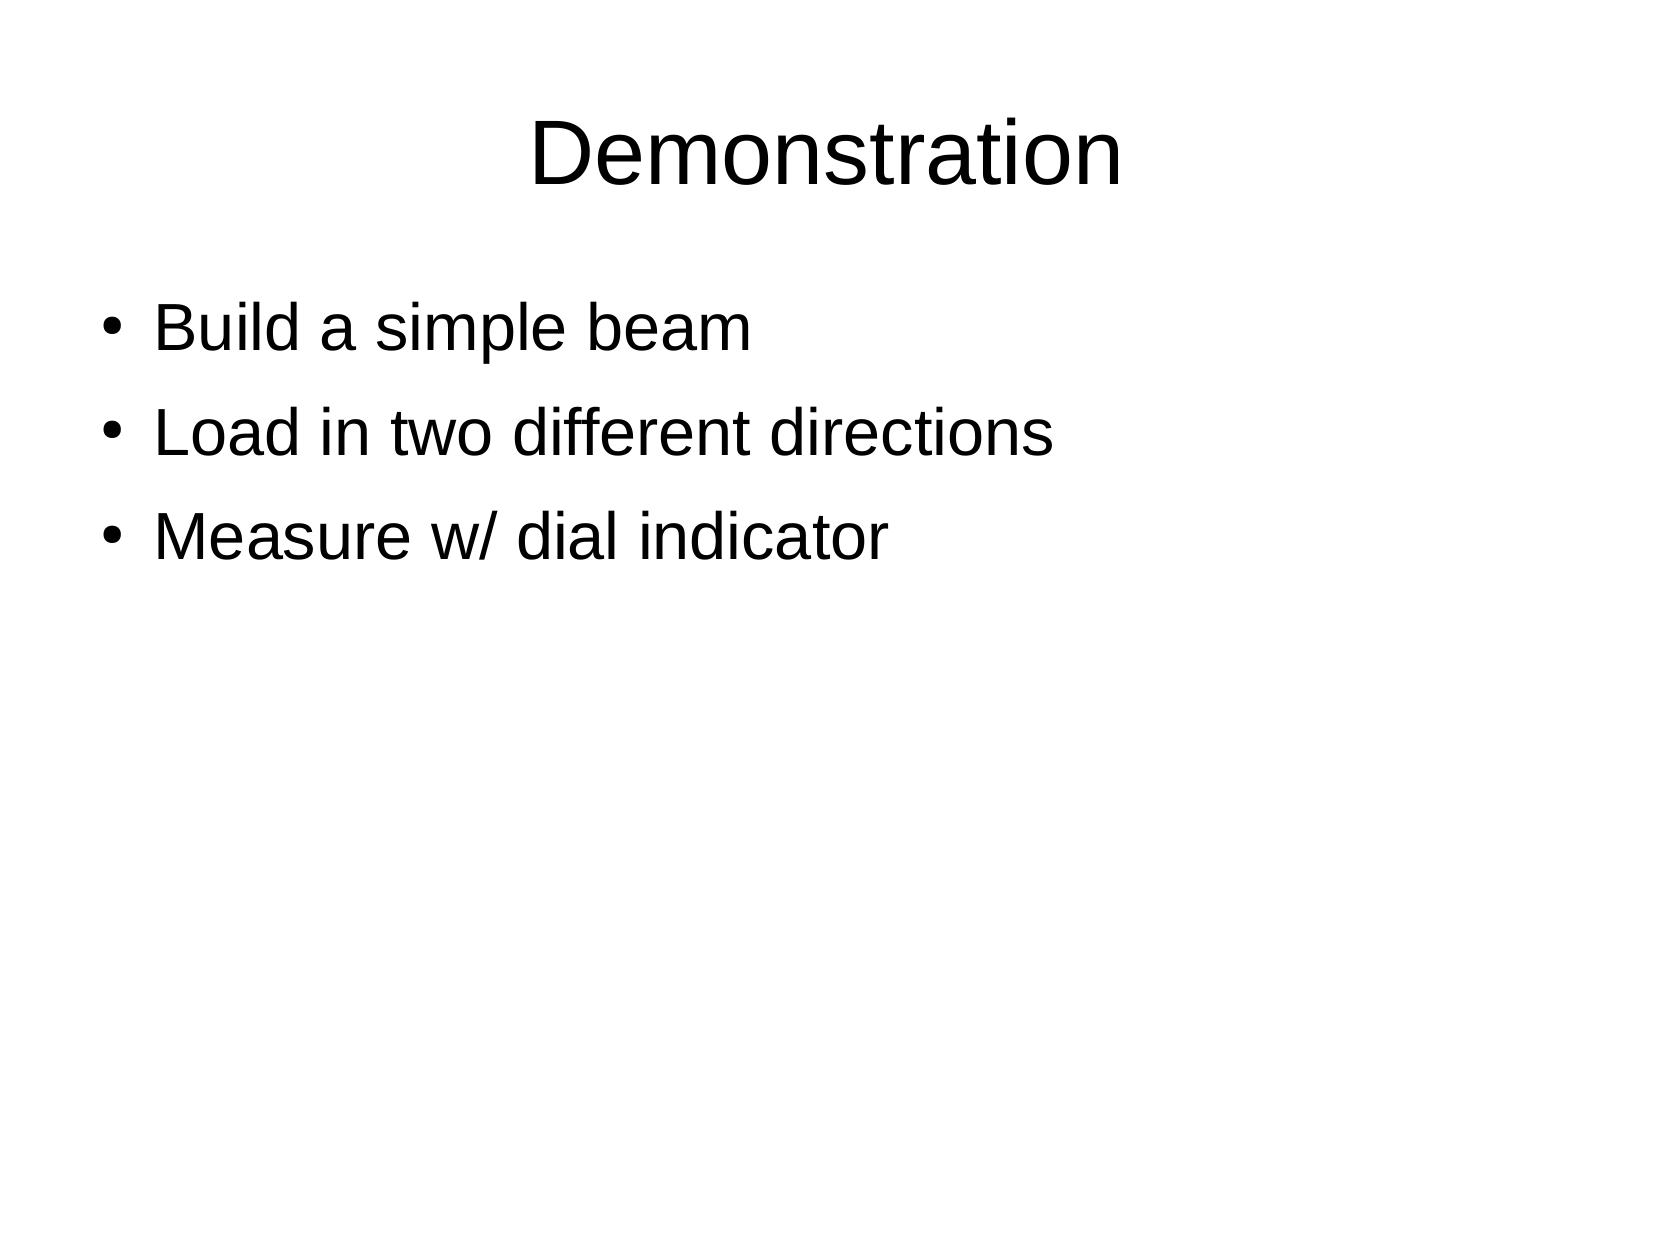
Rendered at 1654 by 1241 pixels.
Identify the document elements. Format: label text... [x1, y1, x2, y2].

title Demonstration [82, 49, 1571, 257]
list Build a simple beam Load in two different directions Measure w/ dial indicator [82, 290, 1571, 1010]
